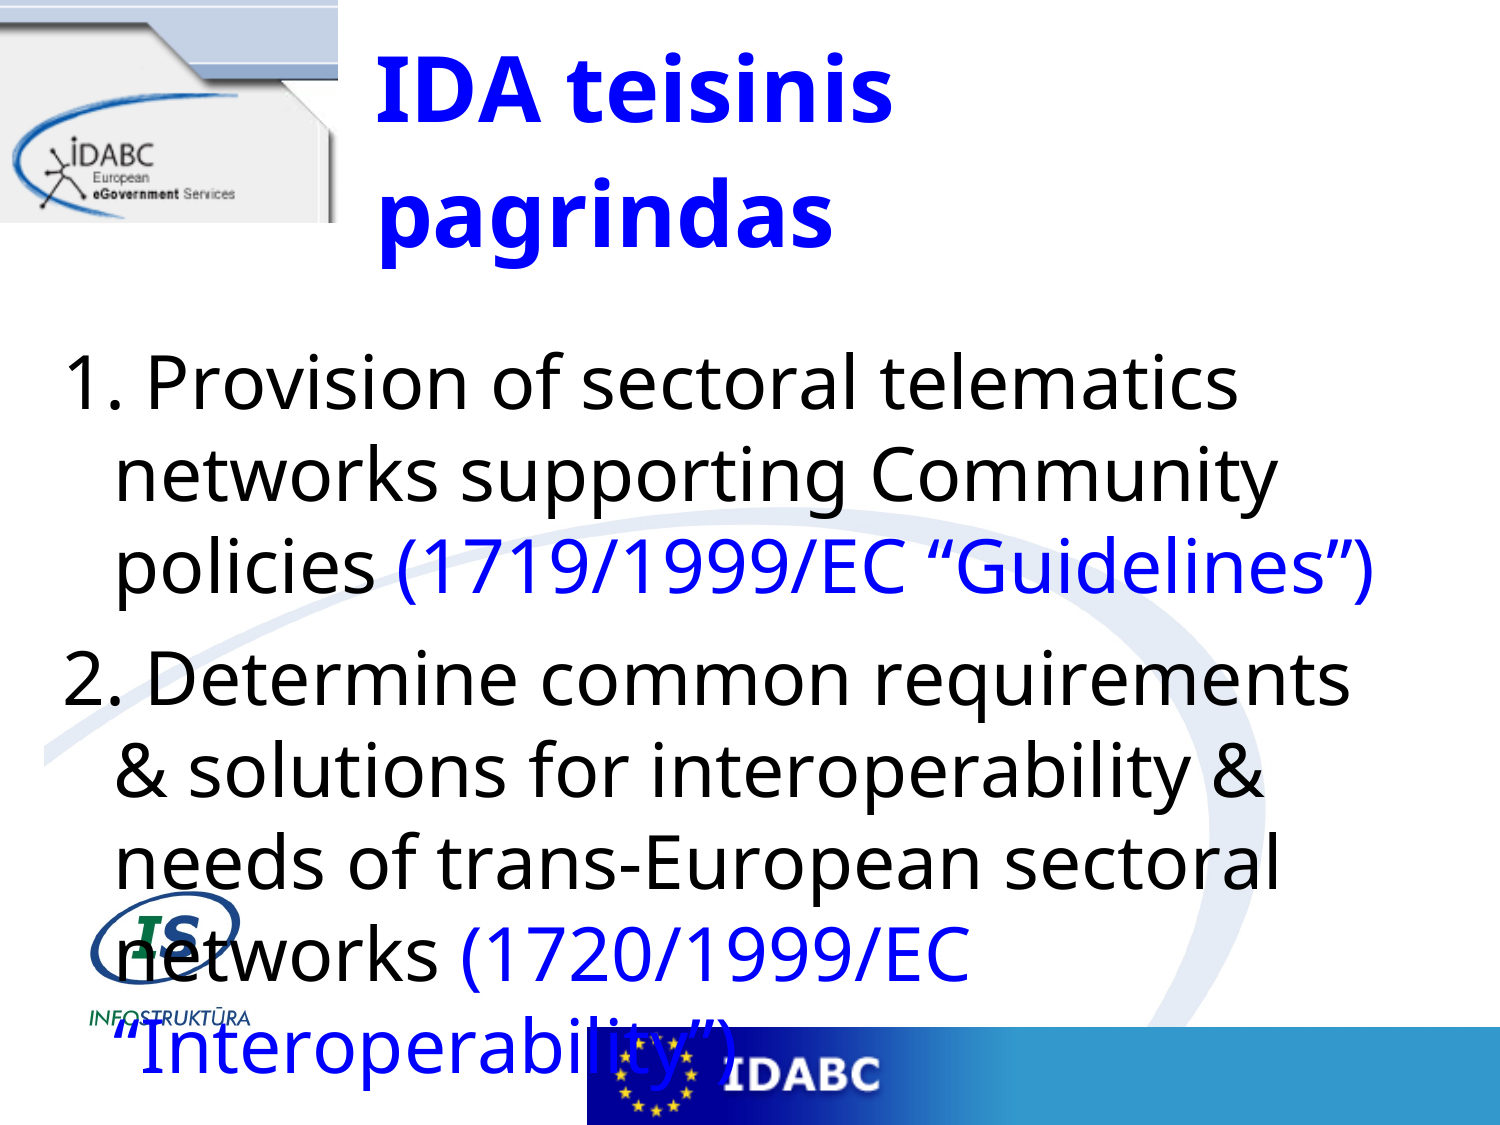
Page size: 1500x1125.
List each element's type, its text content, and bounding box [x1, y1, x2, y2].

title IDA teisinis pagrindas [374, 62, 1352, 237]
picture [0, 0, 1500, 1125]
list 1. Provision of sectoral telematics networks supporting Community policies (1719/1999/EC “Guidelines”) 2. Determine common requirements & solutions for interoperability & needs of trans-European sectoral networks (1720/1999/EC “Interoperability”) [62, 335, 1413, 1125]
